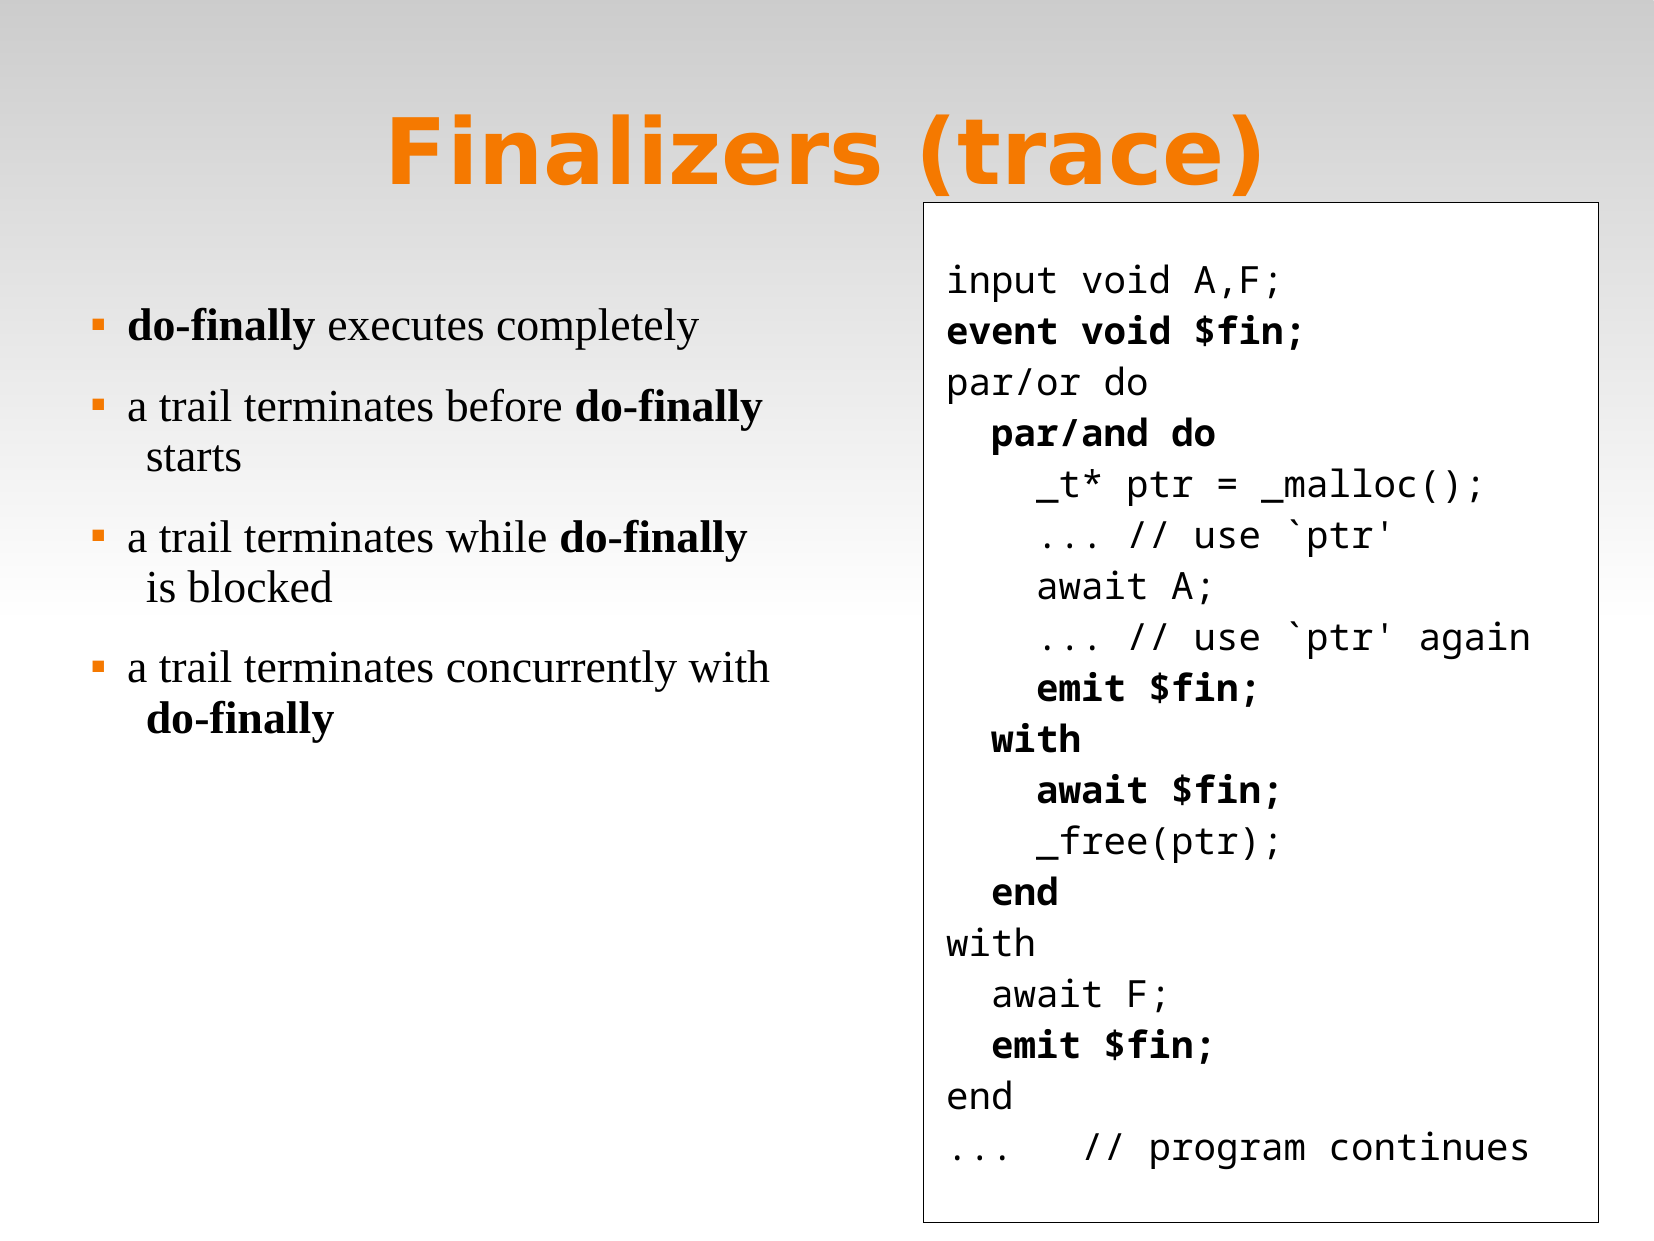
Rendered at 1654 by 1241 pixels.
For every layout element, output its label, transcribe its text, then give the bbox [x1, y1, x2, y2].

title Finalizers (trace) [82, 49, 1571, 257]
list do-finally executes completely a trail terminates before do-finally starts a trail terminates while do-finally is blocked a trail terminates concurrently with do-finally [75, 300, 788, 1035]
text_box input void A,F; event void $fin; par/or do par/and do _t* ptr = _malloc(); ... // use `ptr' await A; ... // use `ptr' again emit $fin; with await $fin; _free(ptr); end with await F; emit $fin; end ... // program continues [923, 262, 1599, 1163]
